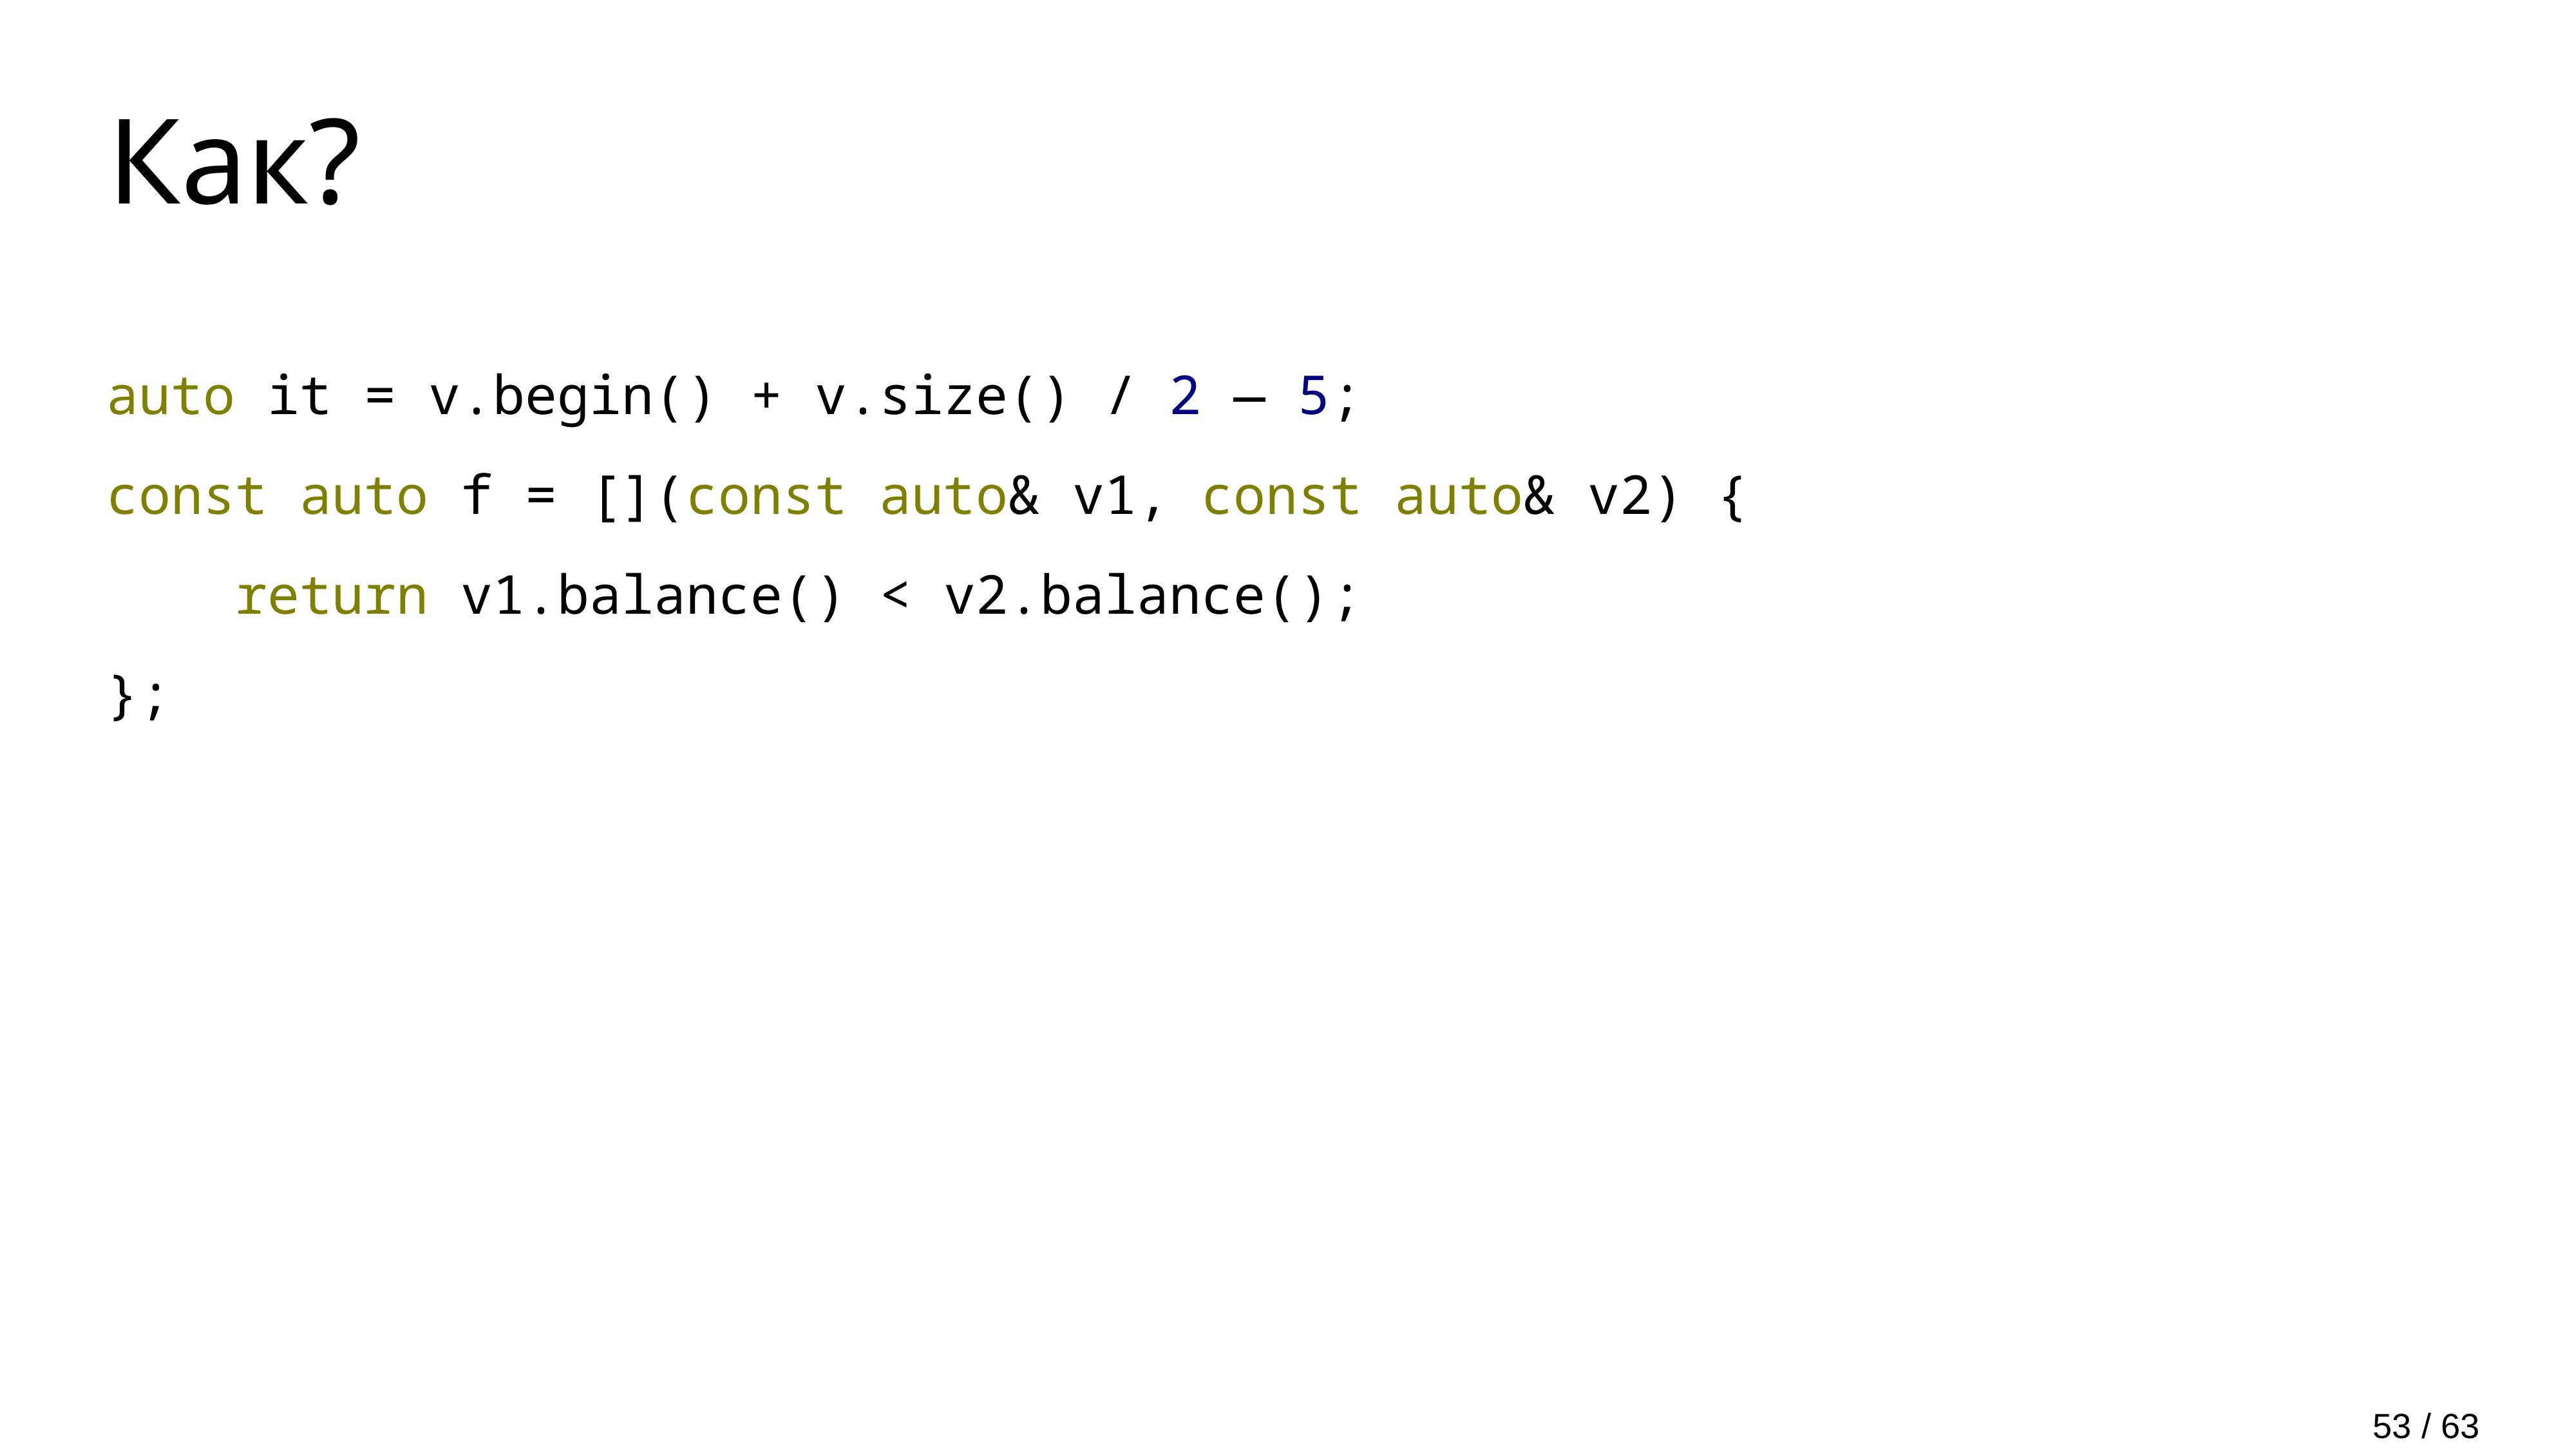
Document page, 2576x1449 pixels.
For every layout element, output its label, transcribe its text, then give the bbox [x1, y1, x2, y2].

list auto it = v.begin() + v.size() / 2 — 5; const auto f = [](const auto& v1, const auto& v2) { return v1.balance() < v2.balance(); }; [0, 295, 2576, 1449]
title Как? [108, 80, 2468, 242]
text_box <number> / 63 [2363, 1402, 2576, 1449]
